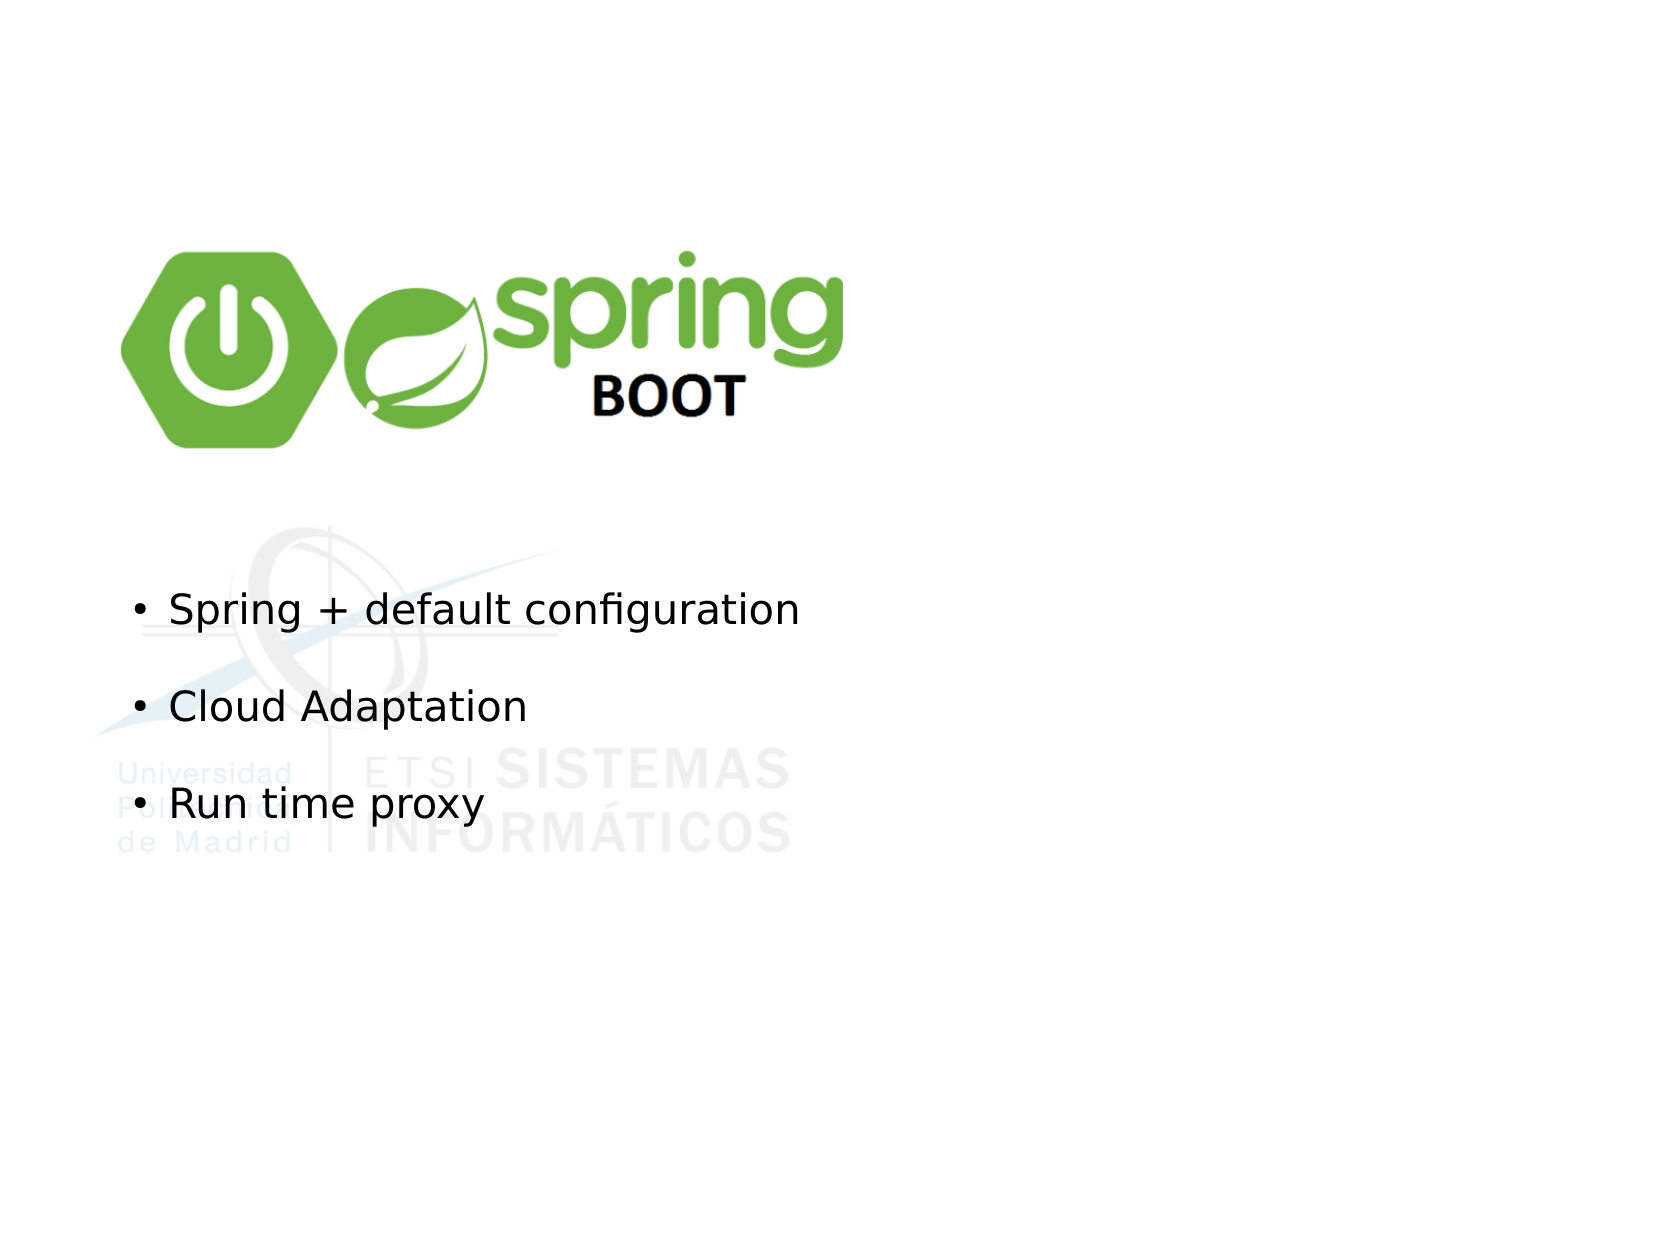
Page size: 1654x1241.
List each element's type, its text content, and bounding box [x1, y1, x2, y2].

text_box Spring + default configuration Cloud Adaptation Run time proxy [118, 578, 839, 885]
picture [82, 177, 846, 872]
